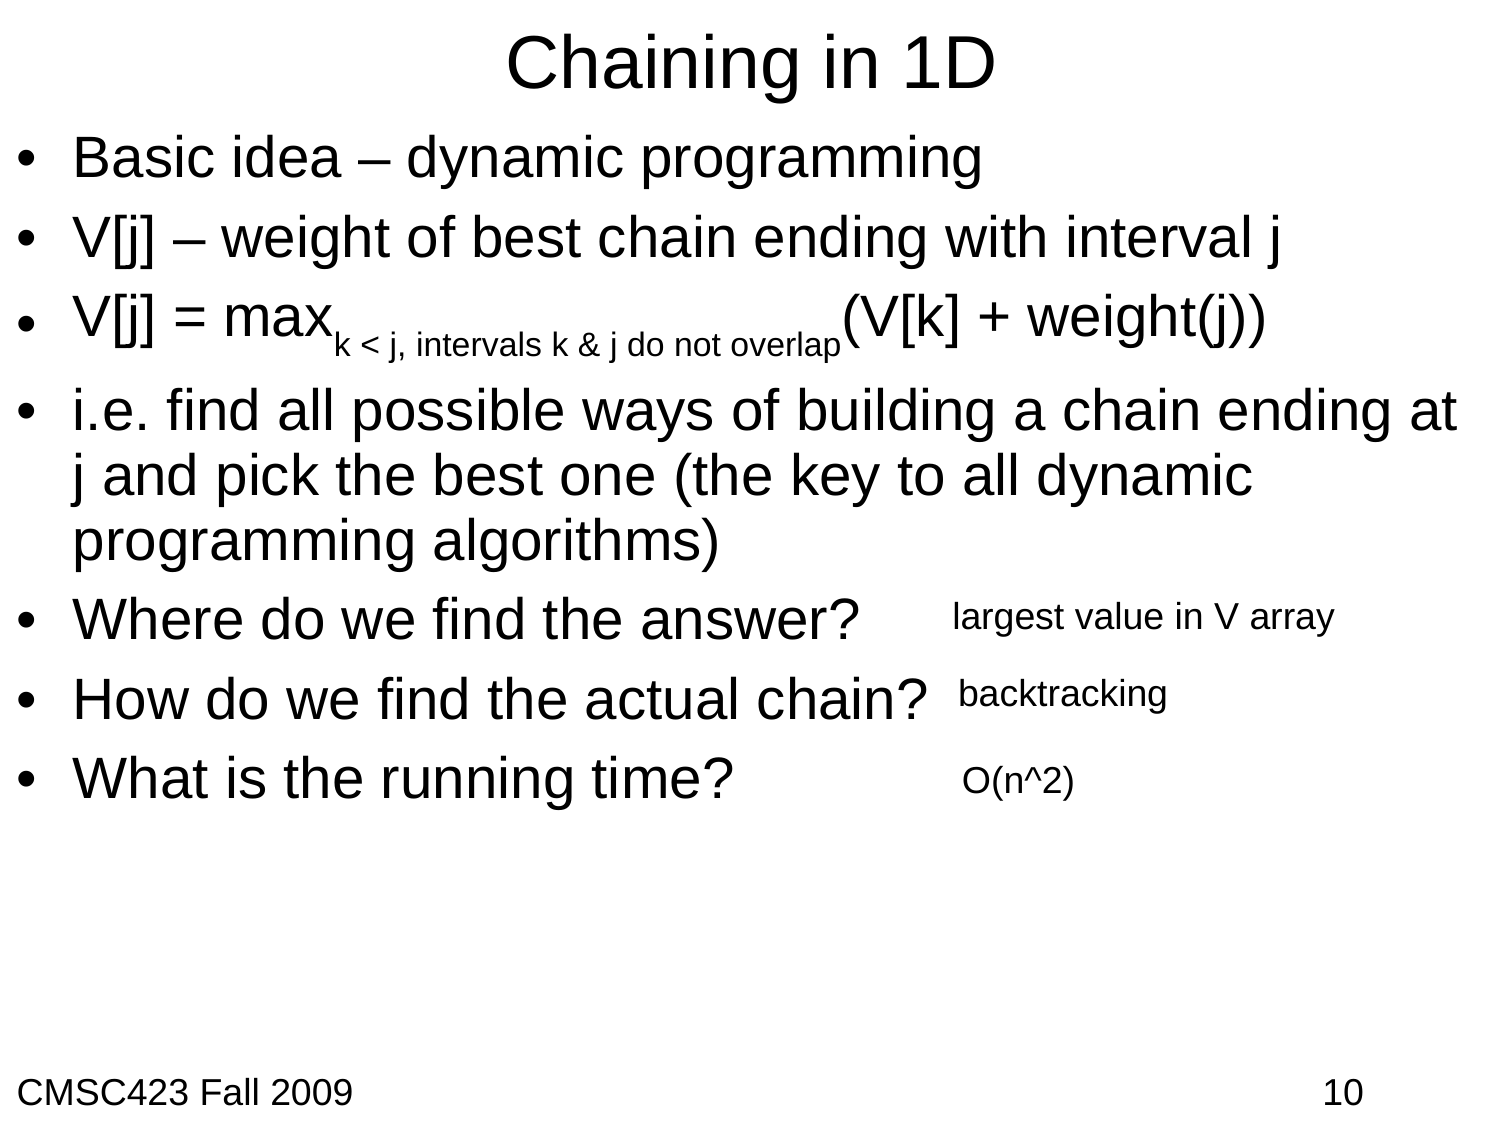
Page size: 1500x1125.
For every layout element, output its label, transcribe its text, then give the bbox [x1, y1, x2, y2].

list Basic idea – dynamic programming V[j] – weight of best chain ending with interval j V[j] = maxk < j, intervals k & j do not overlap(V[k] + weight(j)) i.e. find all possible ways of building a chain ending at j and pick the best one (the key to all dynamic programming algorithms) Where do we find the answer? How do we find the actual chain? What is the running time? [16, 124, 1485, 1057]
text_box O(n^2) [947, 748, 1387, 808]
text_box largest value in V array [937, 585, 1378, 645]
title Chaining in 1D [19, 17, 1485, 108]
text_box backtracking [943, 661, 1384, 722]
